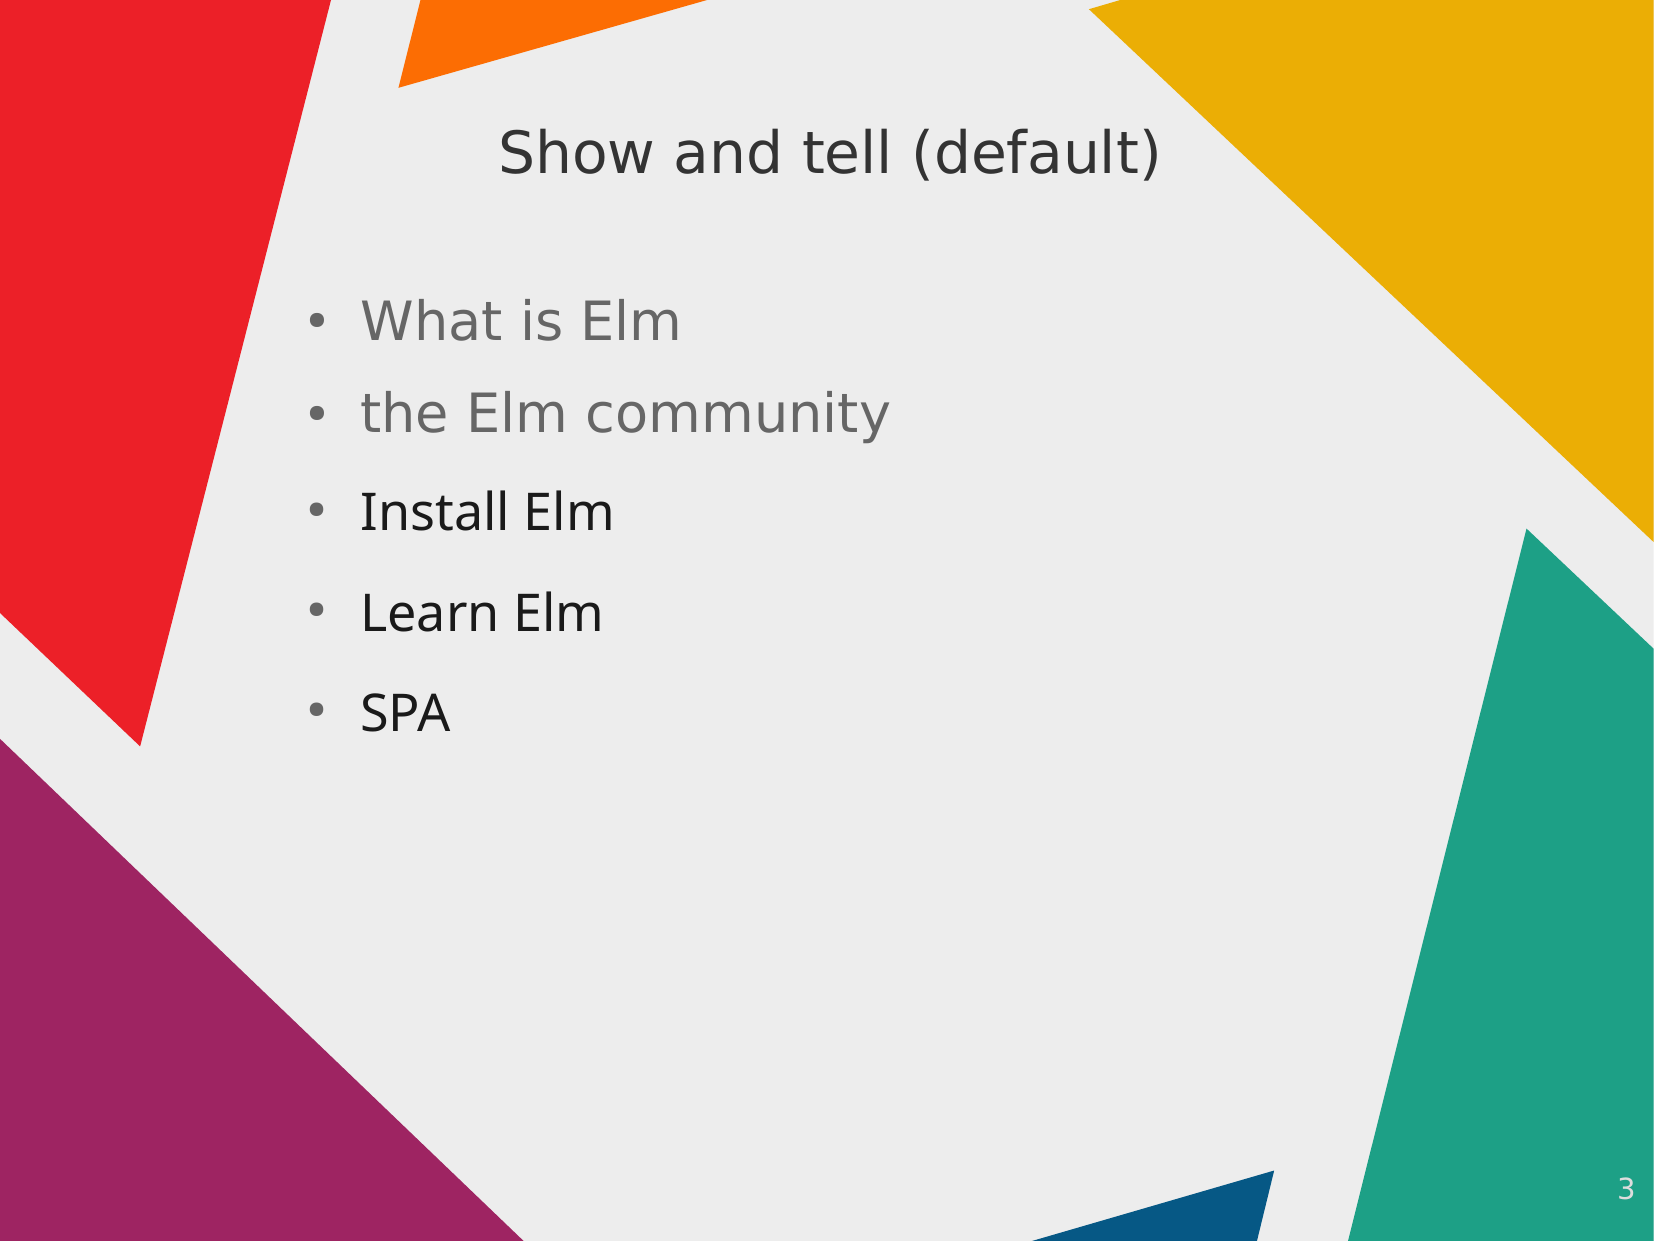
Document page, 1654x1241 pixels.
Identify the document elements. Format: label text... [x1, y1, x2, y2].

list What is Elm the Elm community Install Elm Learn Elm SPA [289, 290, 1372, 1090]
title Show and tell (default) [289, 49, 1372, 257]
